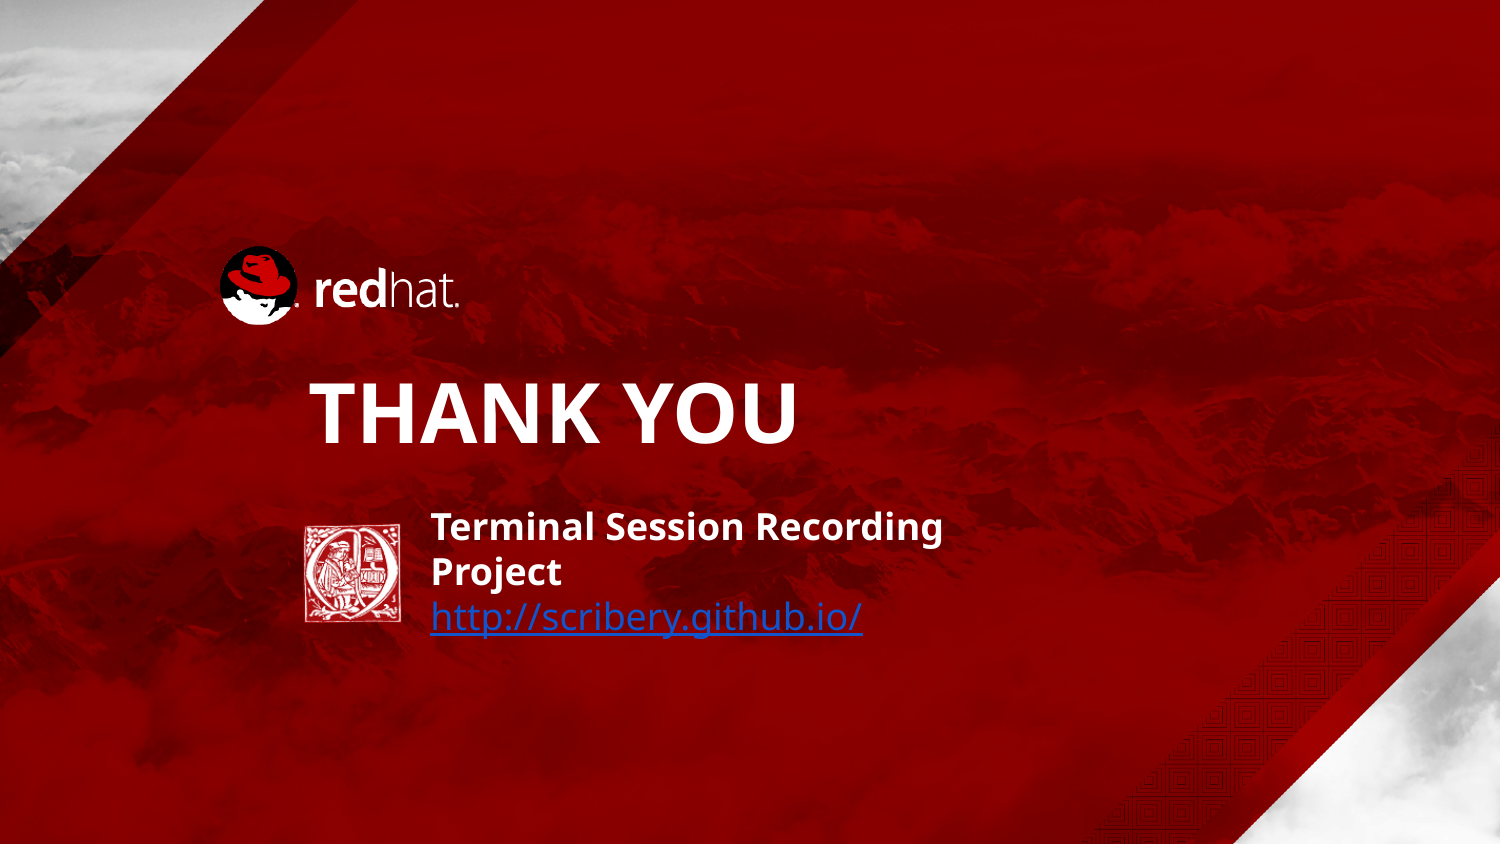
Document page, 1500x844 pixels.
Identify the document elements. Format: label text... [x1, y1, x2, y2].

title THANK YOU [293, 310, 1268, 511]
text_box Terminal Session Recording Project http://scribery.github.io/ [415, 523, 1064, 623]
picture [0, 0, 1500, 844]
